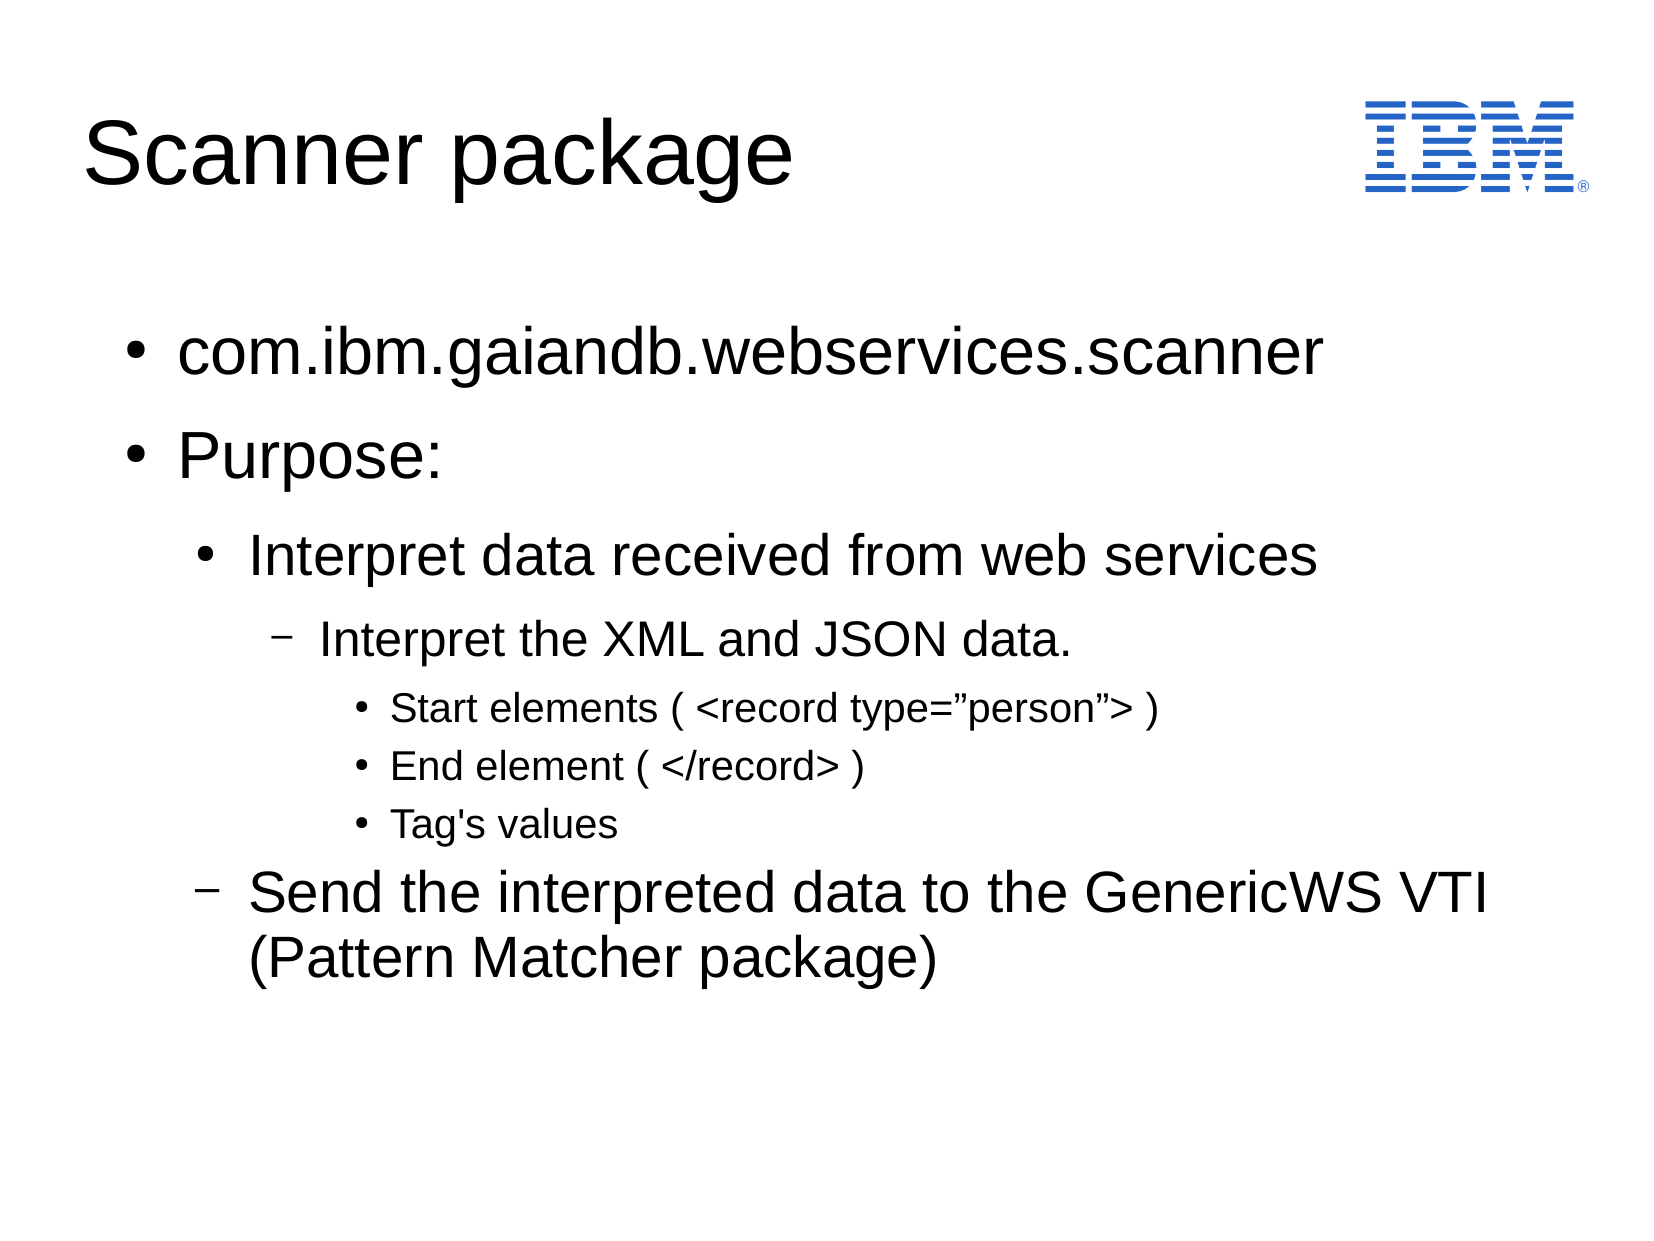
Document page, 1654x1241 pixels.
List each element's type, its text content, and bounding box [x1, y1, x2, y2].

list [82, 290, 1571, 1109]
picture [1358, 86, 1595, 207]
list com.ibm.gaiandb.webservices.scanner Purpose: Interpret data received from web services Interpret the XML and JSON data. Start elements ( <record type=”person”> ) End element ( </record> ) Tag's values Send the interpreted data to the GenericWS VTI (Pattern Matcher package) [106, 313, 1595, 1133]
title Scanner package [82, 49, 1571, 257]
